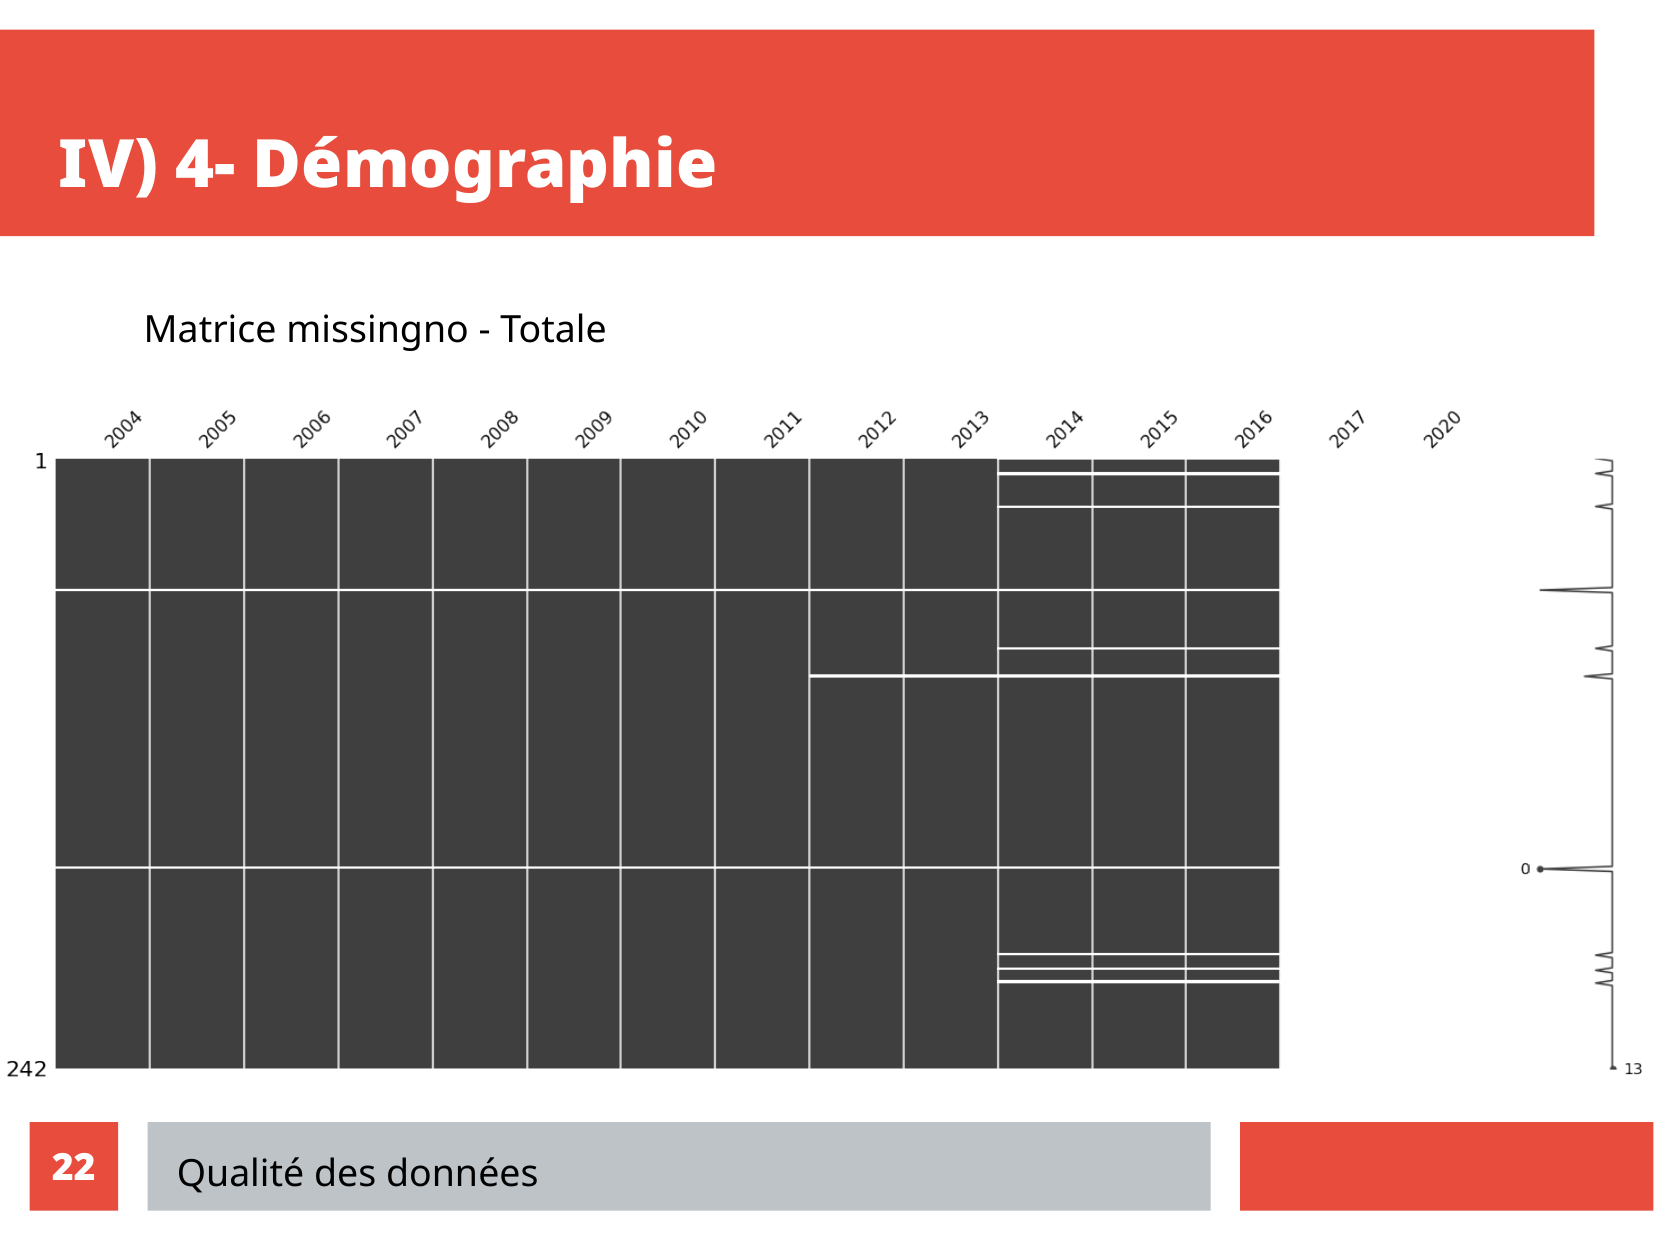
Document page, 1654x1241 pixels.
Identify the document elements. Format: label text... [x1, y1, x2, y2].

picture [0, 399, 1651, 1089]
text_box Qualité des données [162, 1138, 577, 1197]
title IV) 4- Démographie [59, 59, 1595, 207]
text_box Matrice missingno - Totale [128, 294, 650, 397]
